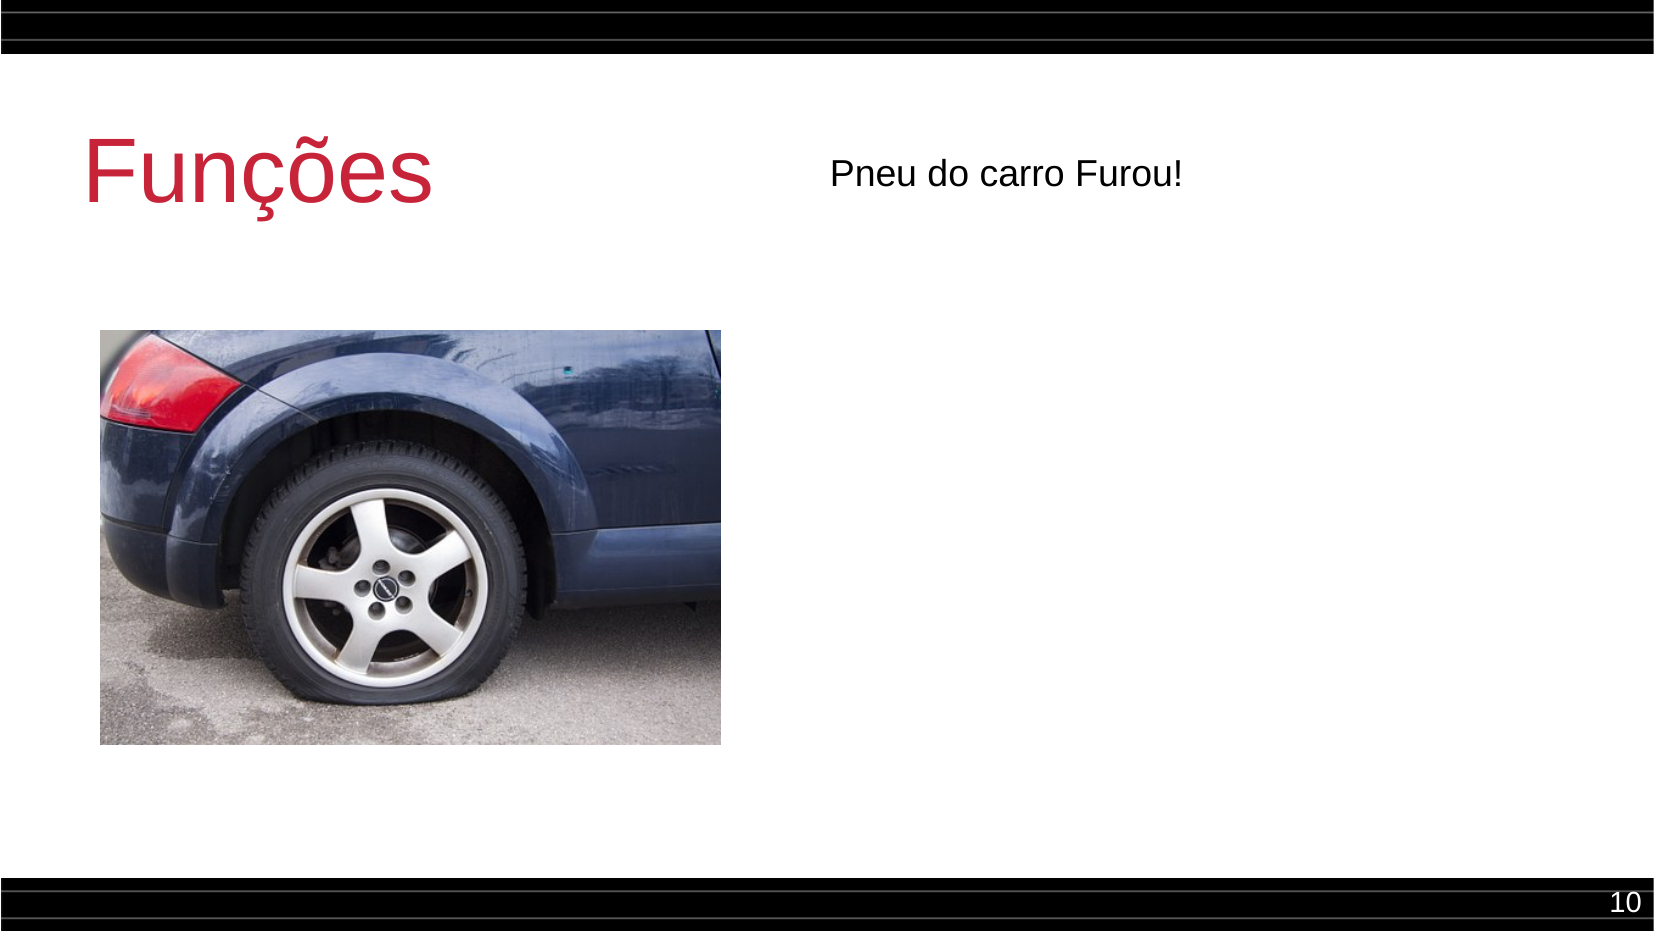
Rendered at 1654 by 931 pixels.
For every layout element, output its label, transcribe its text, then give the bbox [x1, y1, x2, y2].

text_box Pneu do carro Furou! [814, 144, 1359, 244]
picture [1, 0, 1654, 54]
title Funções [82, 92, 1571, 249]
picture [1, 878, 1654, 931]
picture [100, 330, 721, 745]
